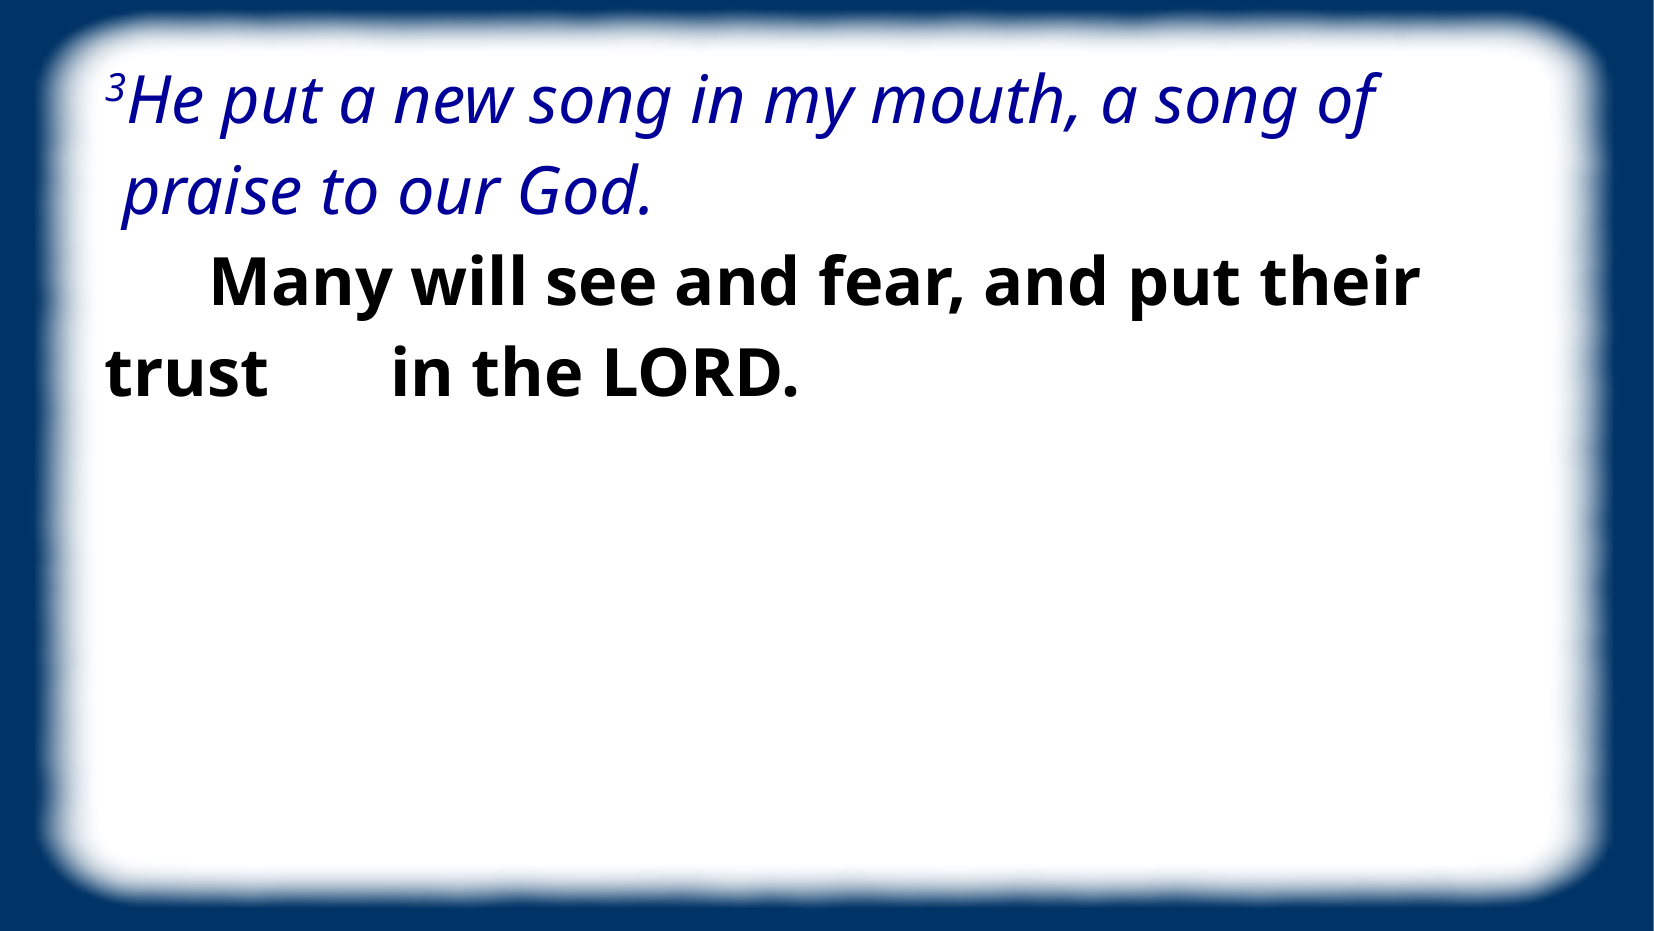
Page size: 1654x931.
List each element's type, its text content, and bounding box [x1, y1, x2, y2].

text_box 3He put a new song in my mouth, a song of praise to our God. Many will see and fear, and put their trust in the LORD. [90, 45, 1561, 415]
picture [0, 0, 1654, 931]
